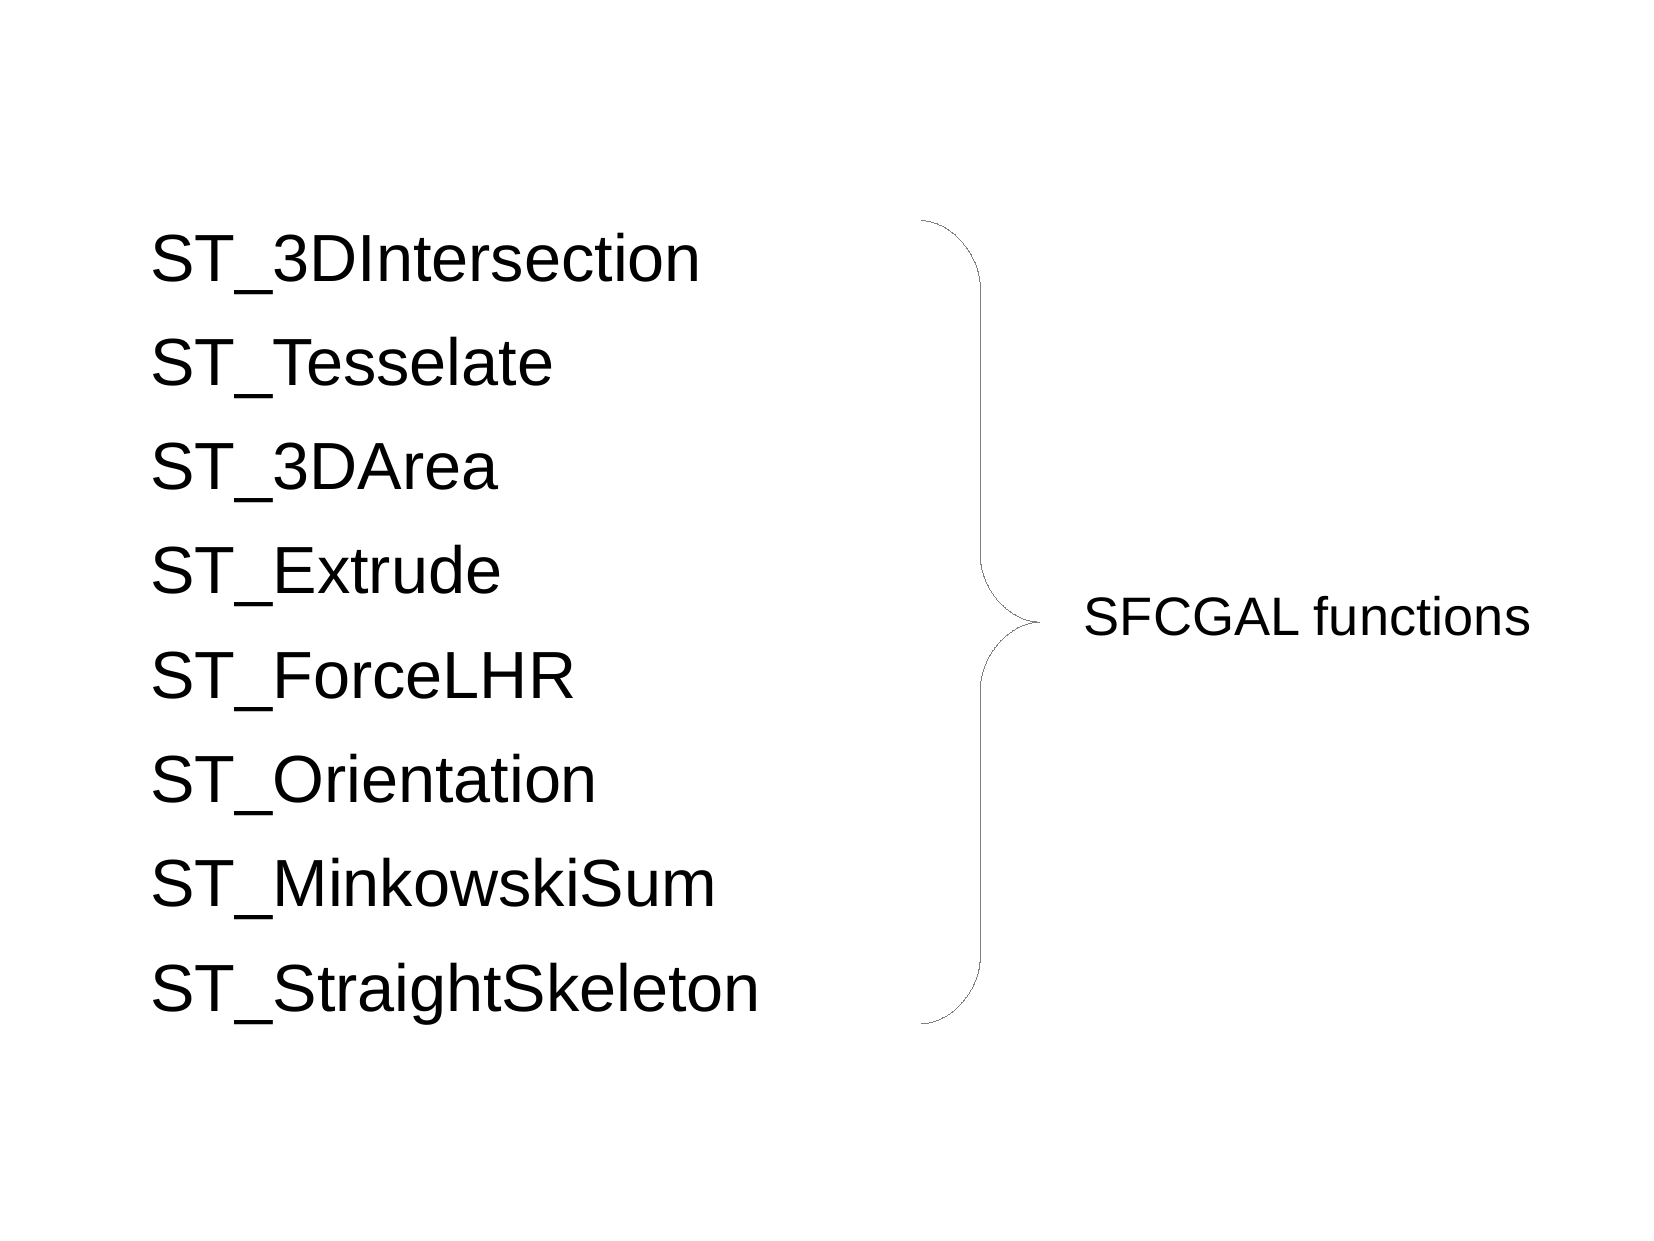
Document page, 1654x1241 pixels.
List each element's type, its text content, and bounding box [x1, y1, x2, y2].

text_box SFCGAL functions [1068, 578, 1648, 655]
list ST_3DIntersection ST_Tesselate ST_3DArea ST_Extrude ST_ForceLHR ST_Orientation ST_MinkowskiSum ST_StraightSkeleton [79, 220, 1535, 1040]
